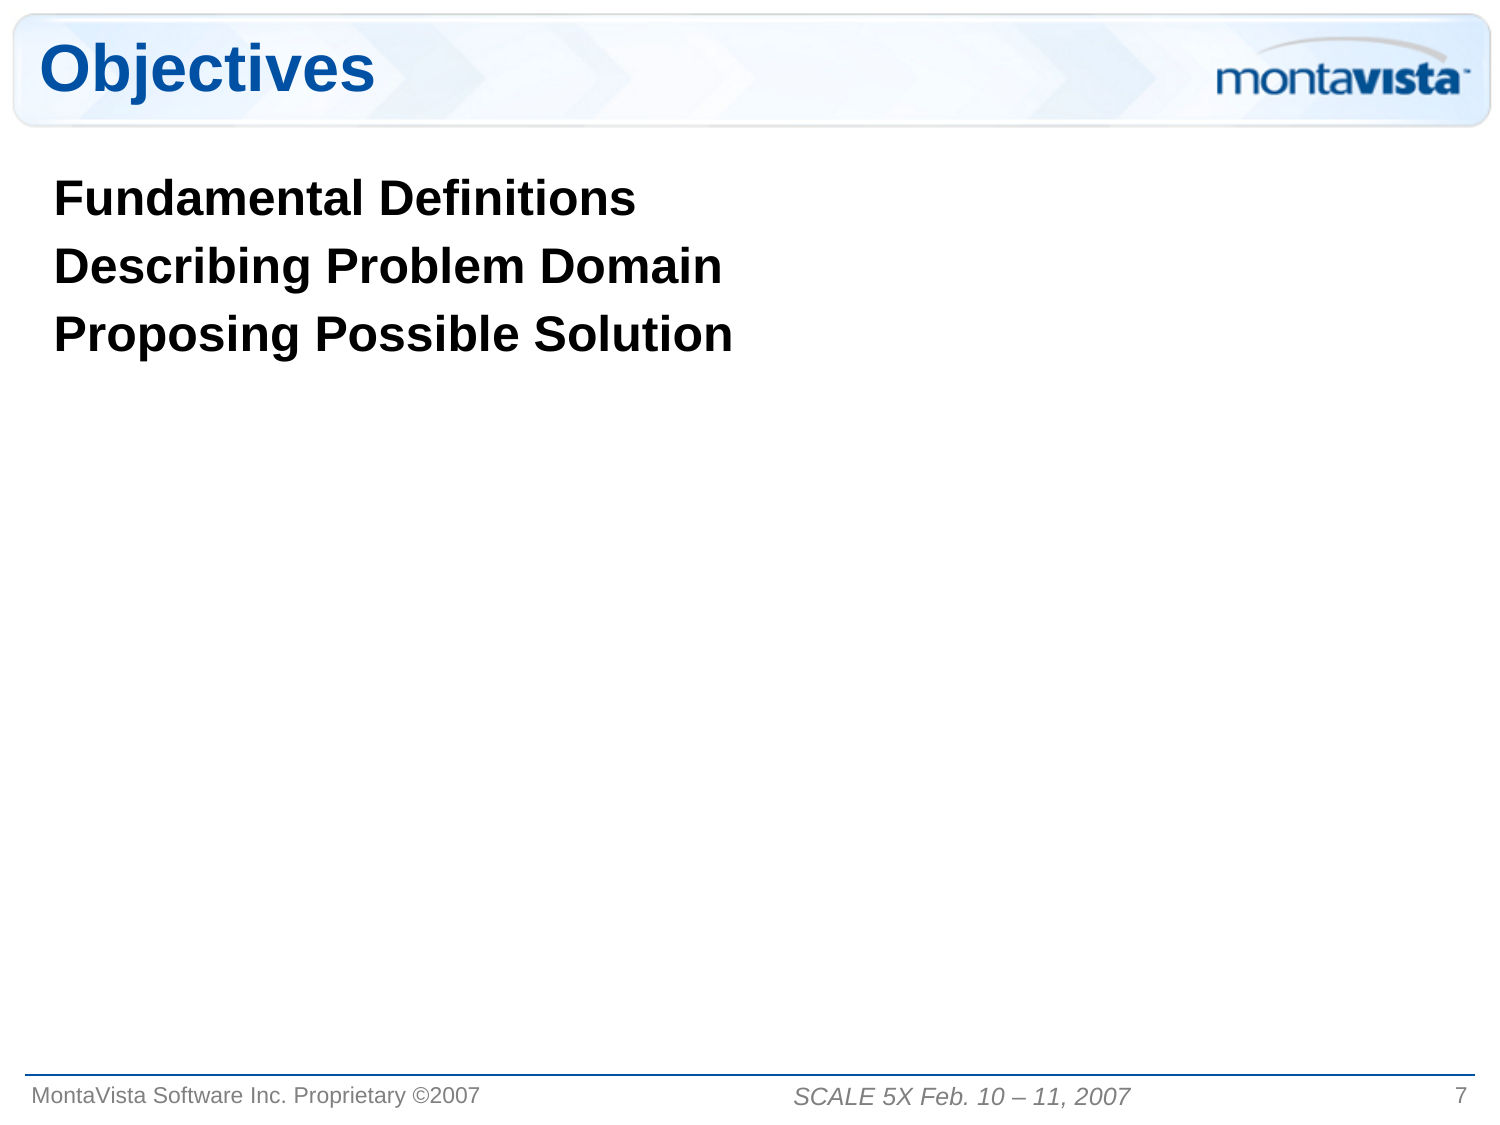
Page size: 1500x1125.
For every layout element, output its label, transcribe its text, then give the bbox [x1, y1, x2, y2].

list Fundamental Definitions Describing Problem Domain Proposing Possible Solution [24, 162, 1476, 1038]
title Objectives [24, 12, 1200, 126]
